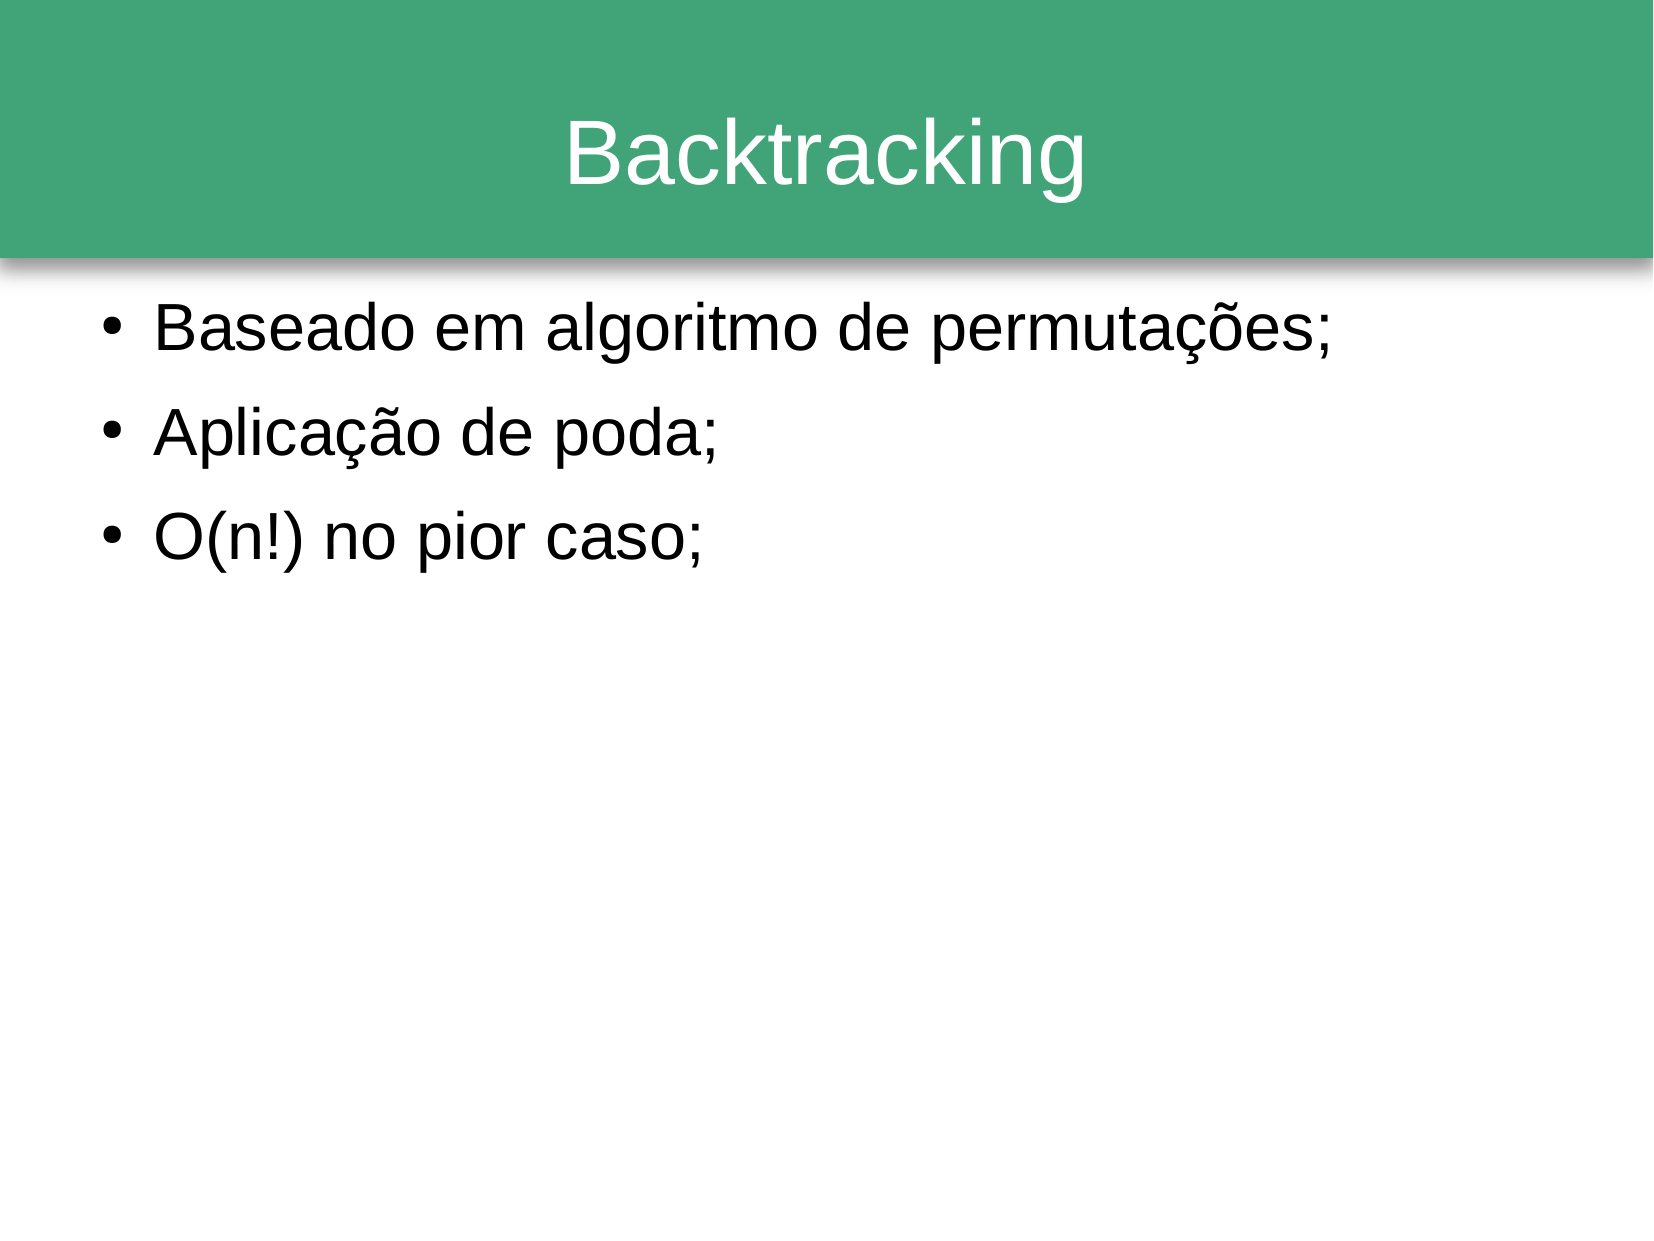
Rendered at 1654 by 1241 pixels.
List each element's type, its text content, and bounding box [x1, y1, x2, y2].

list Baseado em algoritmo de permutações; Aplicação de poda; O(n!) no pior caso; [82, 290, 1571, 1010]
title Backtracking [82, 49, 1571, 257]
picture [0, 0, 1654, 1241]
